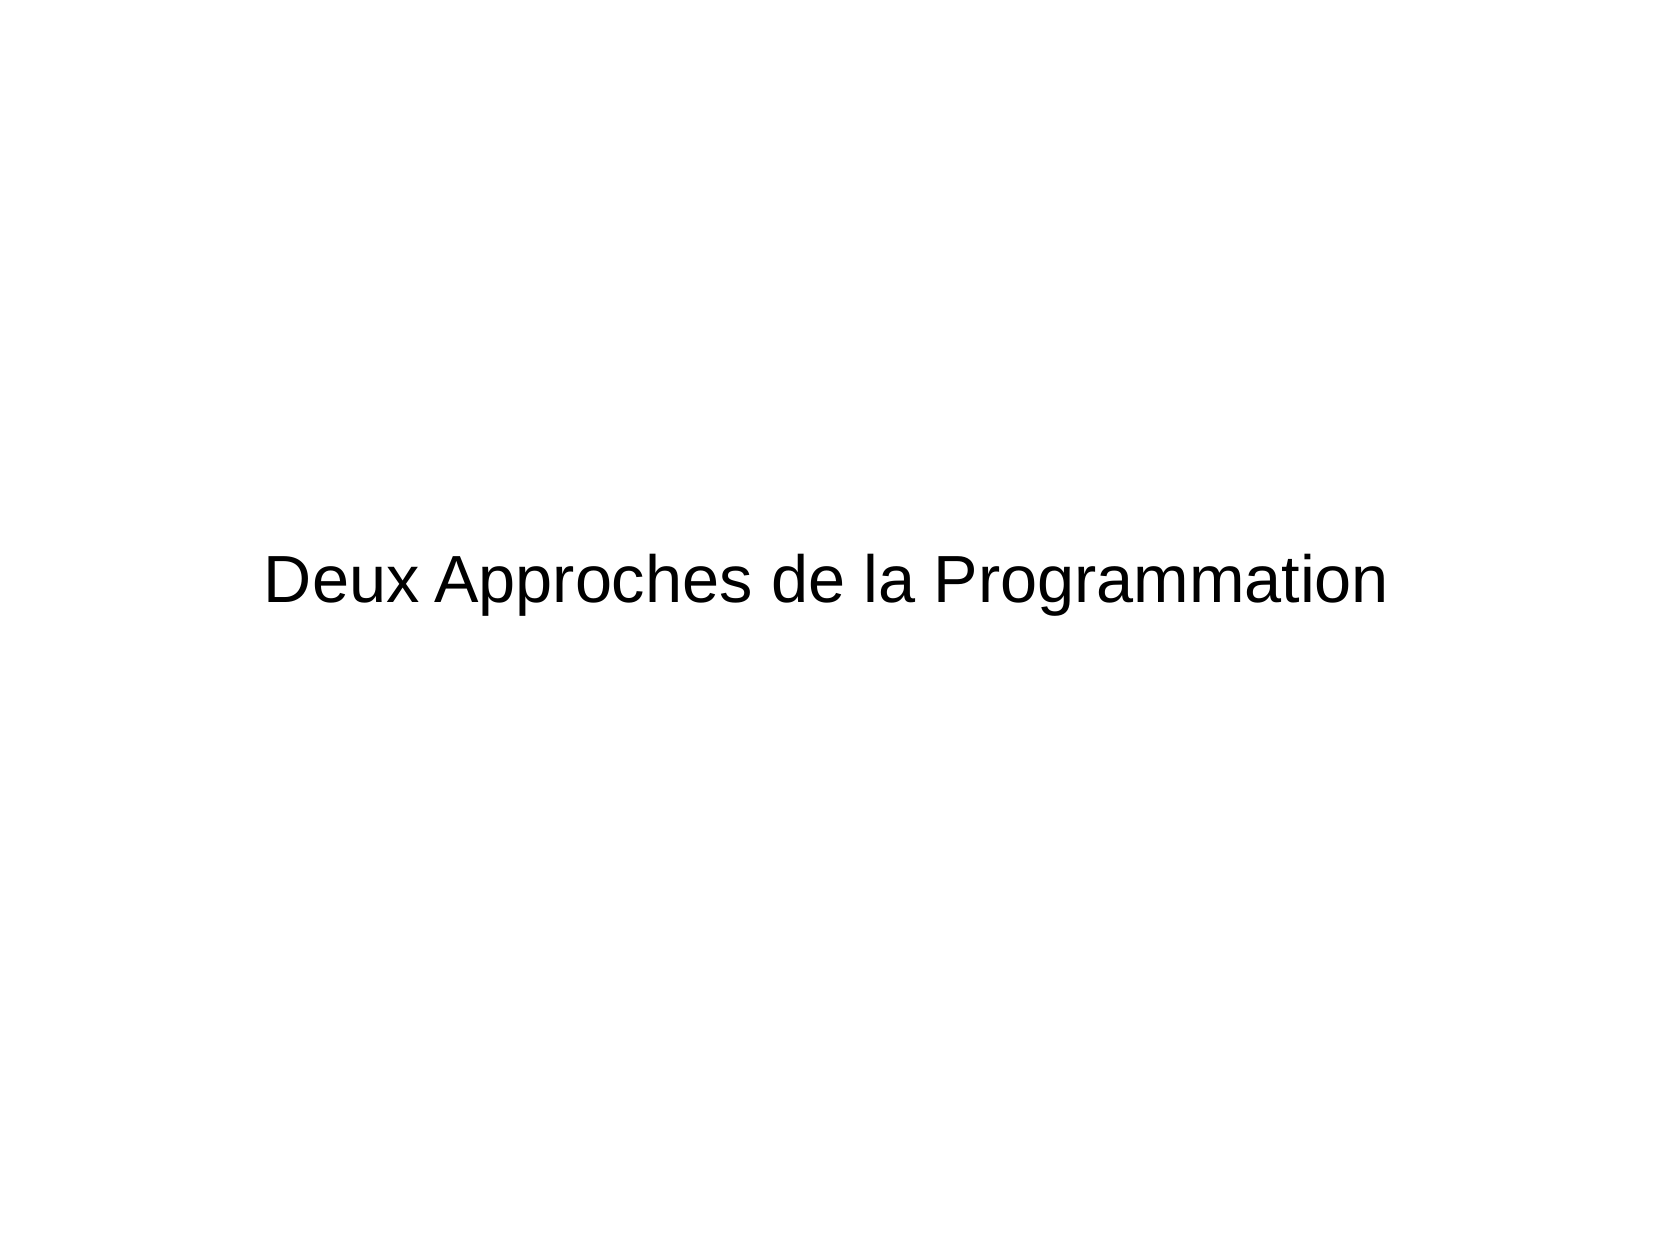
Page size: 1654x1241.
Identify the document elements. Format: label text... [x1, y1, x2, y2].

subtitle Deux Approches de la Programmation [82, 49, 1571, 1109]
